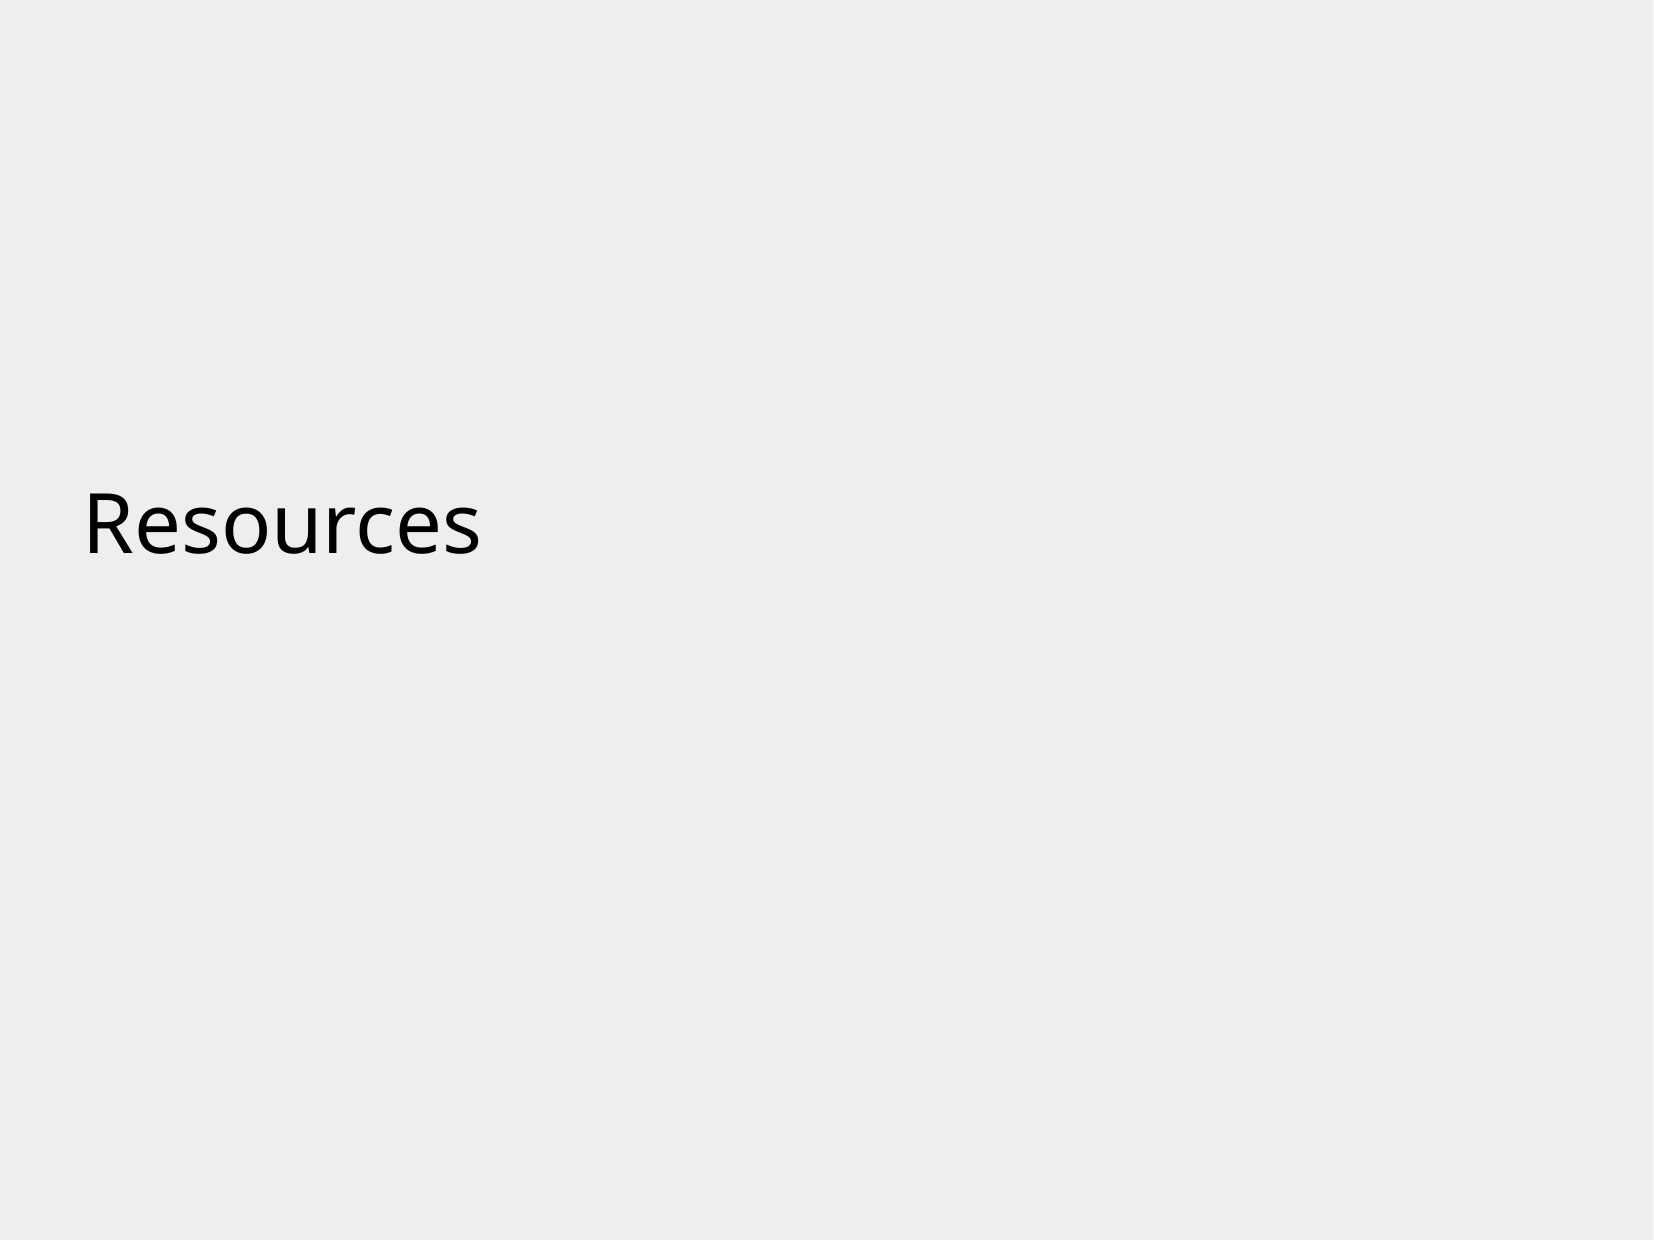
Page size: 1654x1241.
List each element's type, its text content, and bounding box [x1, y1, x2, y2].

title Resources [82, 49, 1571, 993]
